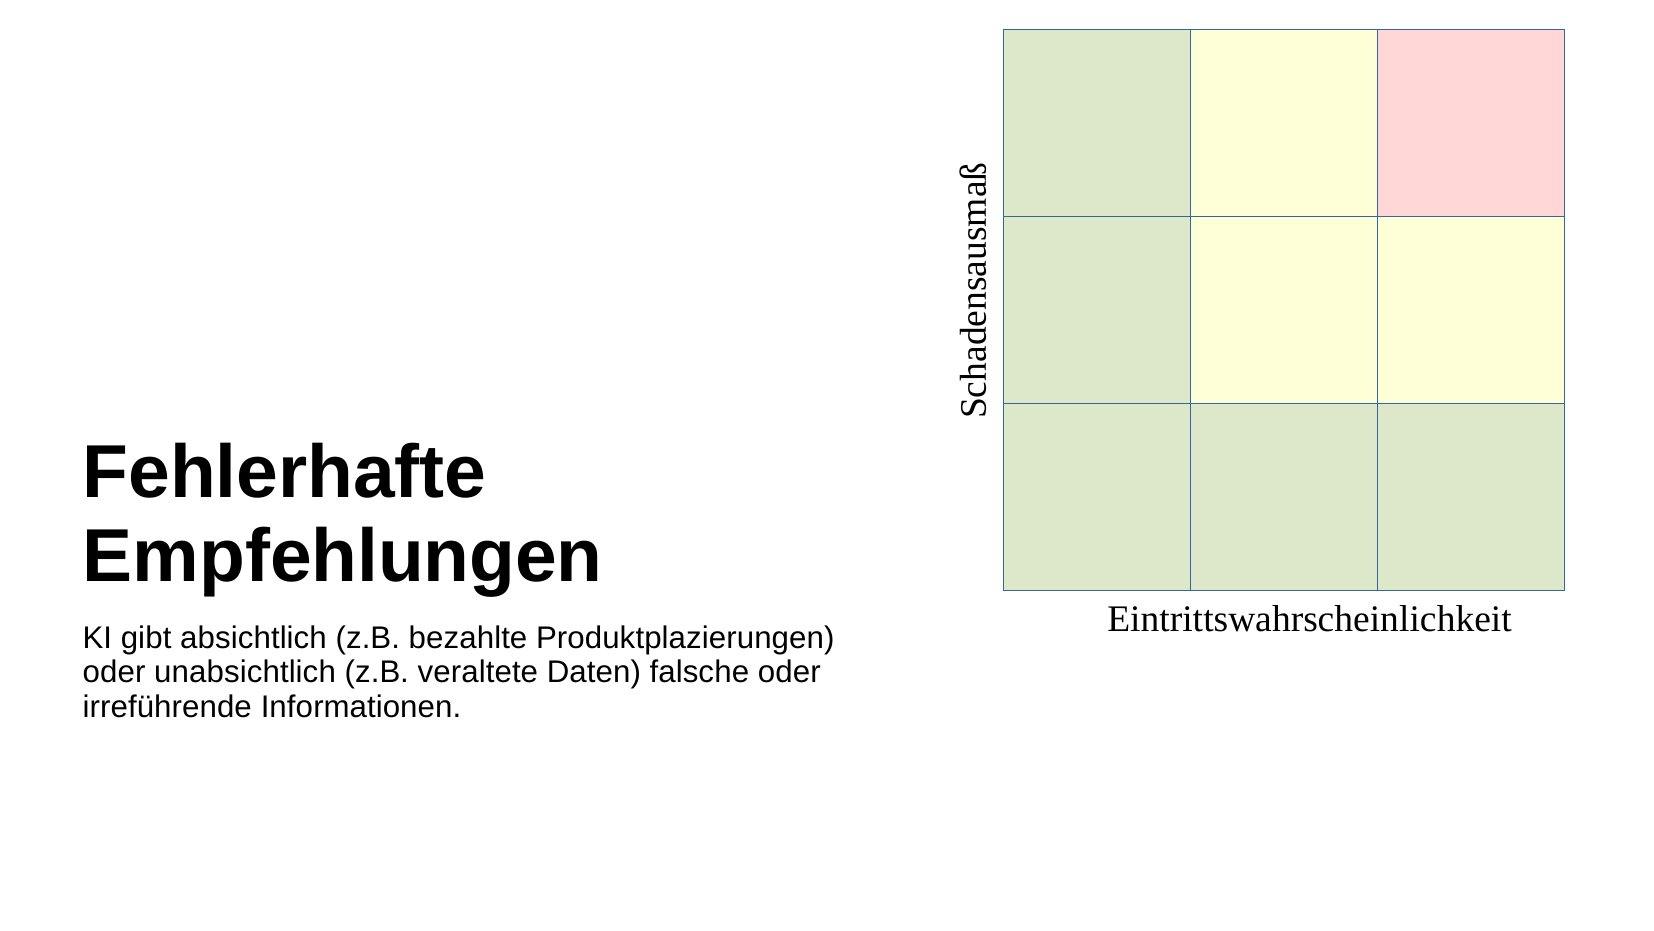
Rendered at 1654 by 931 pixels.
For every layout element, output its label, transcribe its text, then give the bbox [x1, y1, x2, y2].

list Fehlerhafte Empfehlungen KI gibt absichtlich (z.B. bezahlte Produktplazierungen) oder unabsichtlich (z.B. veraltete Daten) falsche oder irreführende Informationen. [82, 217, 857, 758]
text_box Schadensausmaß [944, 147, 1002, 434]
text_box Eintrittswahrscheinlichkeit [1092, 590, 1527, 647]
text_box [1003, 29, 1565, 591]
